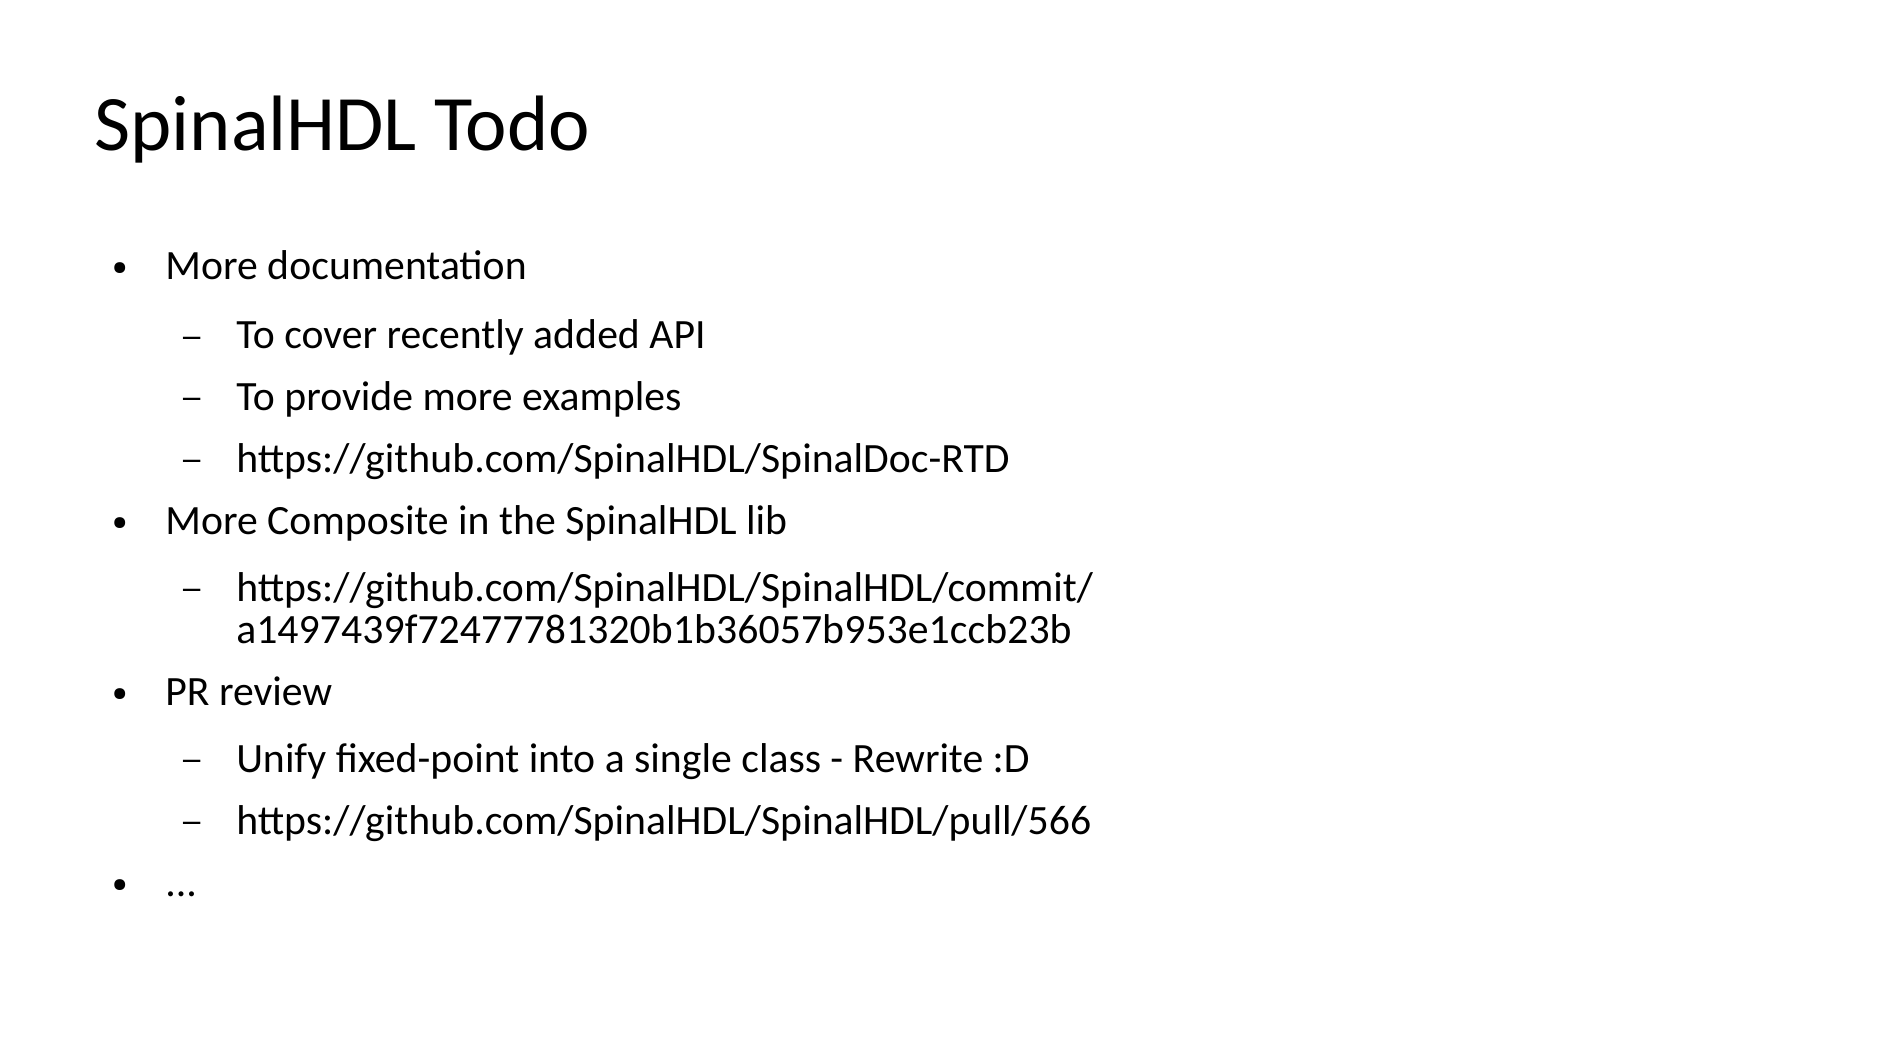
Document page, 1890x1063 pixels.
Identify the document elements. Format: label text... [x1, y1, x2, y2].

list More documentation To cover recently added API To provide more examples https://github.com/SpinalHDL/SpinalDoc-RTD More Composite in the SpinalHDL lib https://github.com/SpinalHDL/SpinalHDL/commit/a1497439f72477781320b1b36057b953e1ccb23b PR review Unify fixed-point into a single class - Rewrite :D https://github.com/SpinalHDL/SpinalHDL/pull/566 ... [94, 248, 1878, 1063]
title SpinalHDL Todo [94, 42, 1796, 220]
